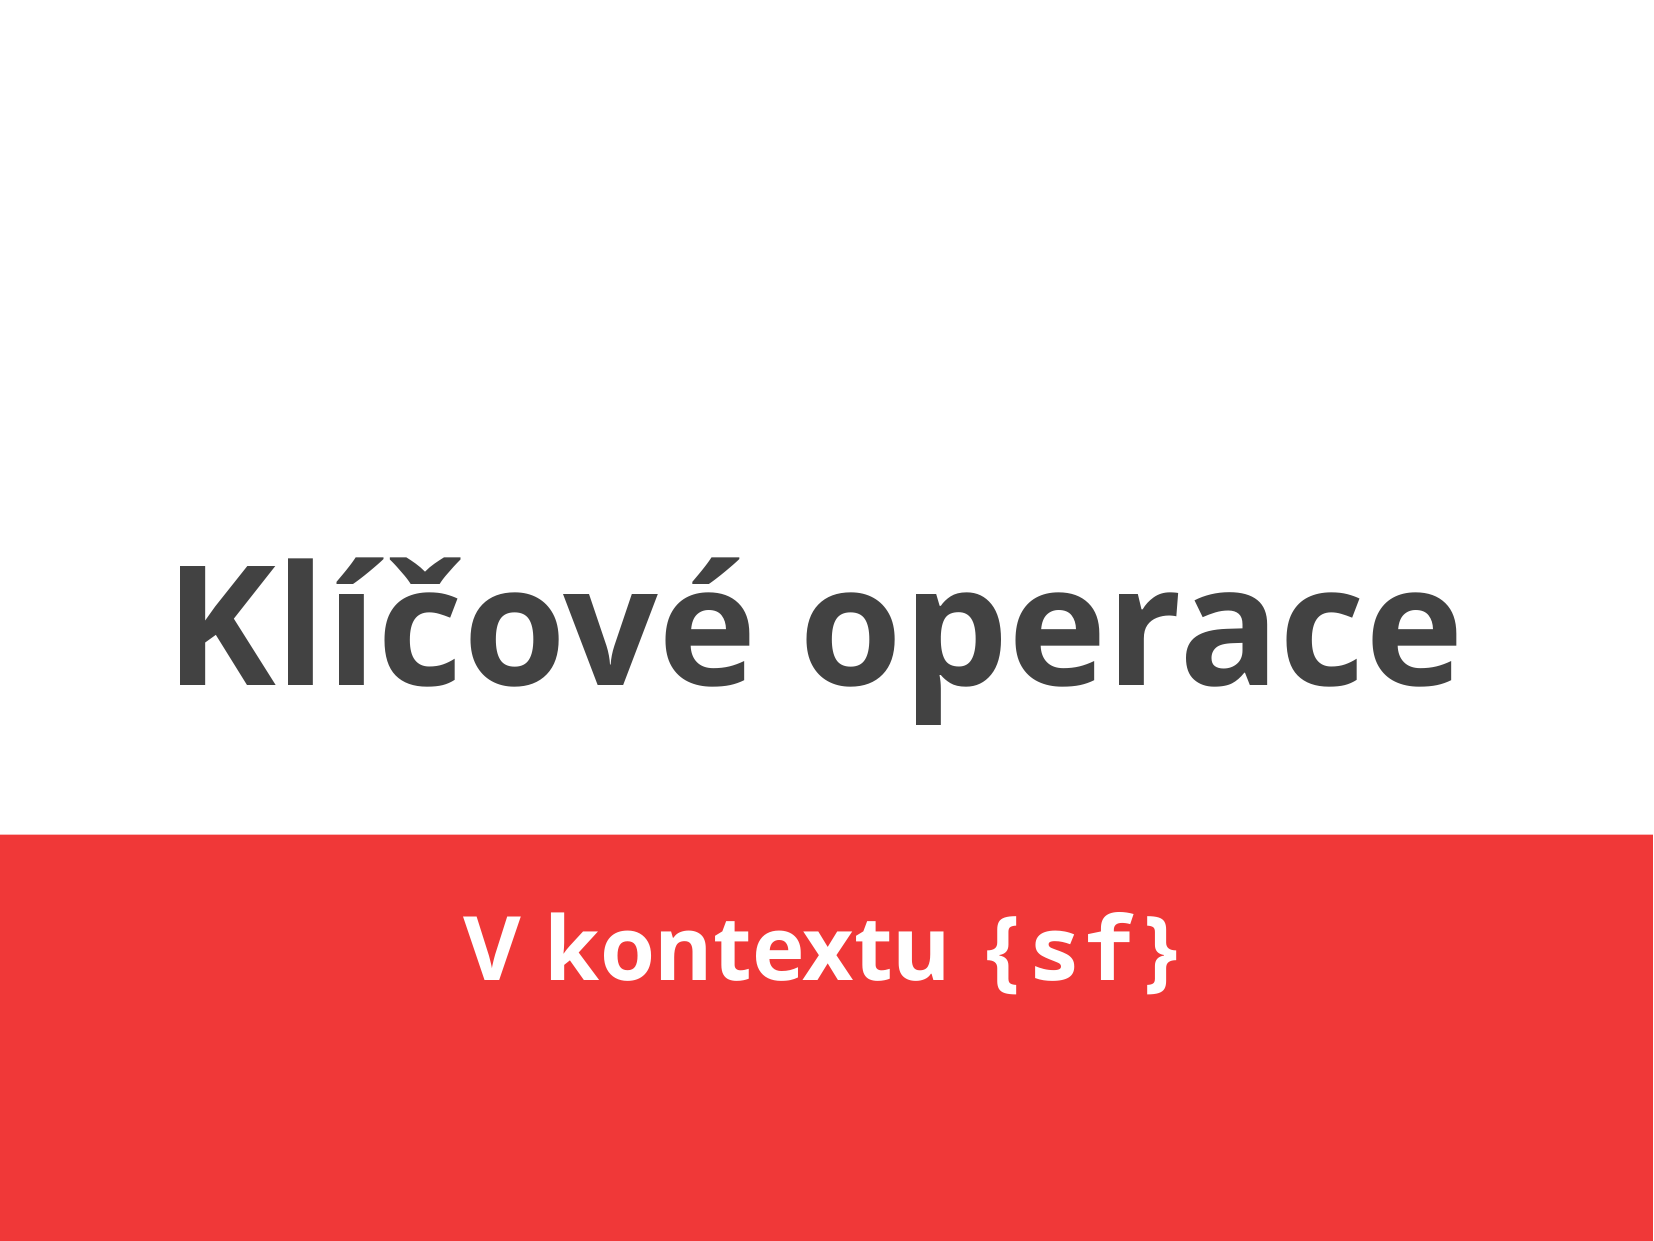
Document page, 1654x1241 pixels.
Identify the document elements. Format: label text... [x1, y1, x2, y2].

subtitle V kontextu {sf} [82, 881, 1571, 1010]
title Klíčové operace [70, 430, 1559, 812]
